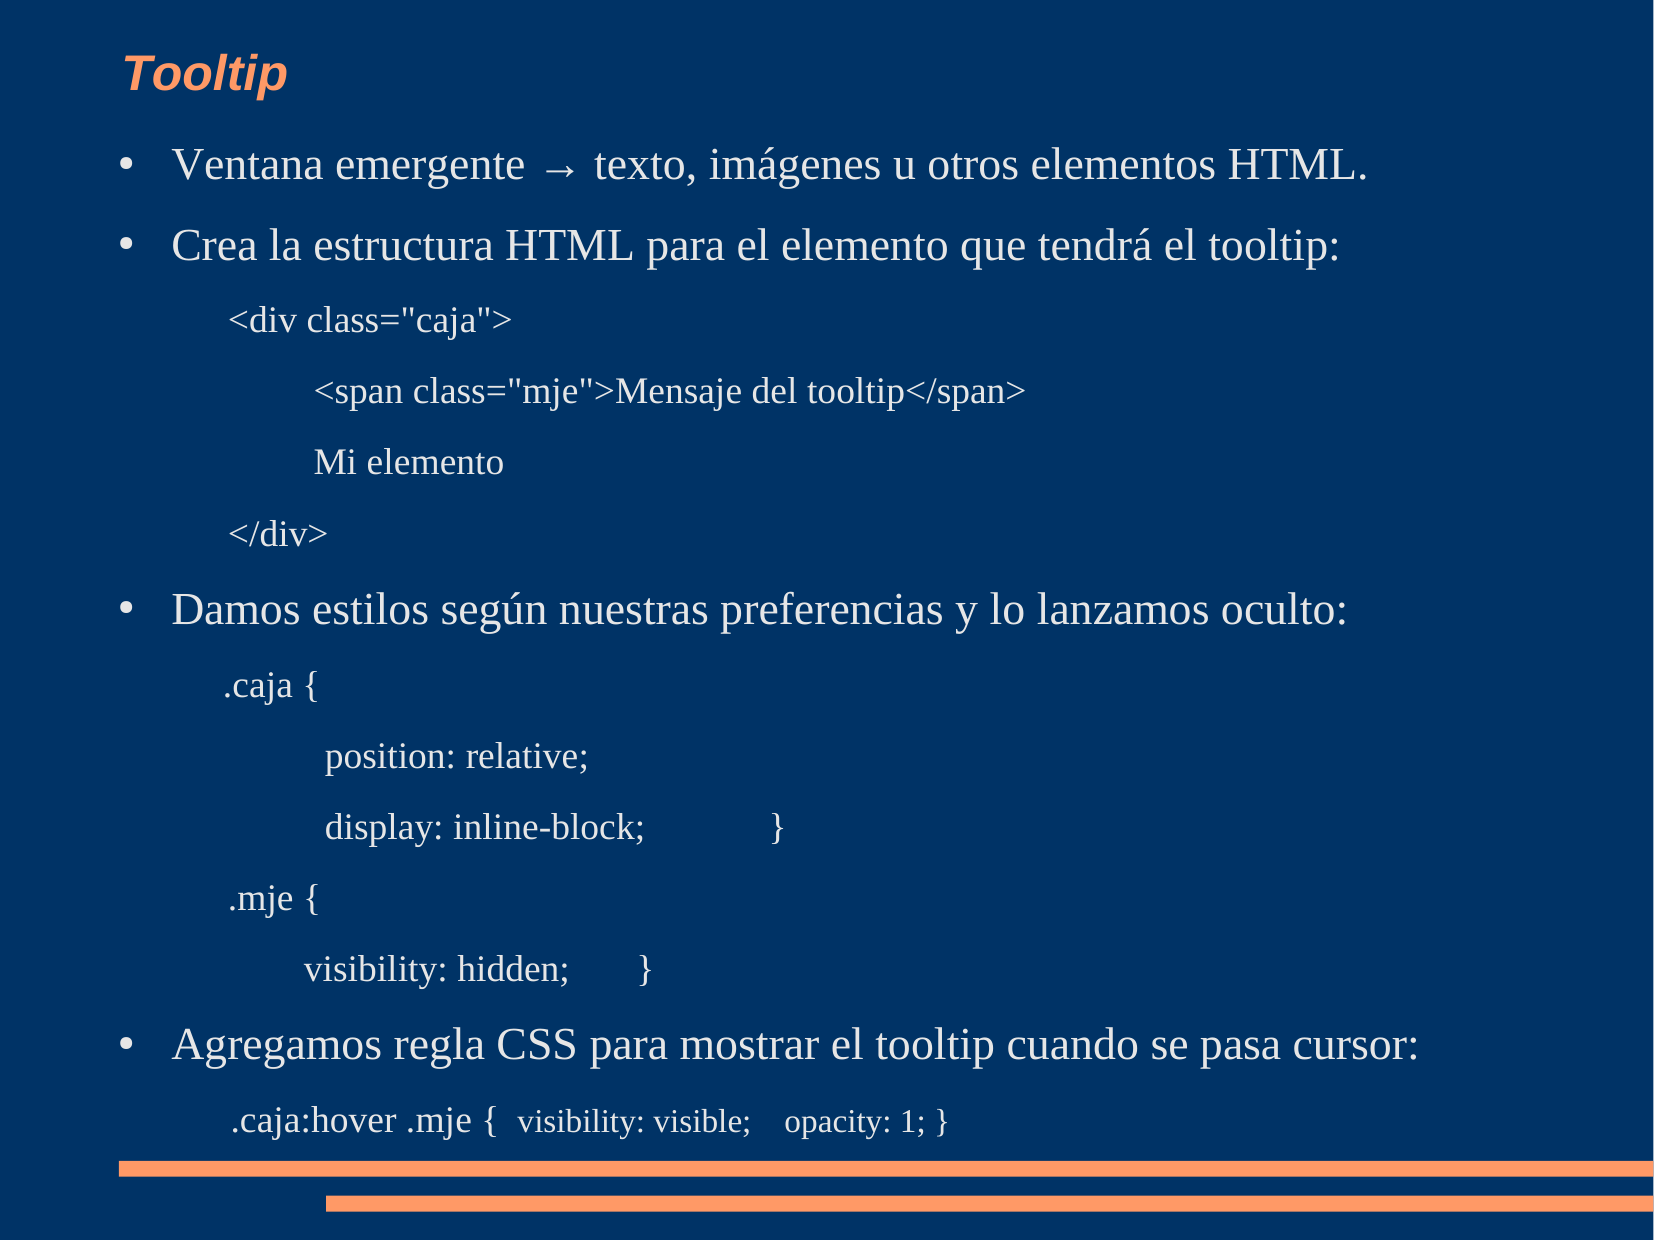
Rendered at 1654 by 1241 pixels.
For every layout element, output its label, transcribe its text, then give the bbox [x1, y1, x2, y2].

list Ventana emergente → texto, imágenes u otros elementos HTML. Crea la estructura HTML para el elemento que tendrá el tooltip: <div class="caja"> <span class="mje">Mensaje del tooltip</span> Mi elemento </div> Damos estilos según nuestras preferencias y lo lanzamos oculto: .caja { position: relative; display: inline-block; } .mje { visibility: hidden; } Agregamos regla CSS para mostrar el tooltip cuando se pasa cursor: .caja:hover .mje { visibility: visible; opacity: 1; } [100, 138, 1573, 1153]
title Tooltip [121, 22, 1534, 125]
